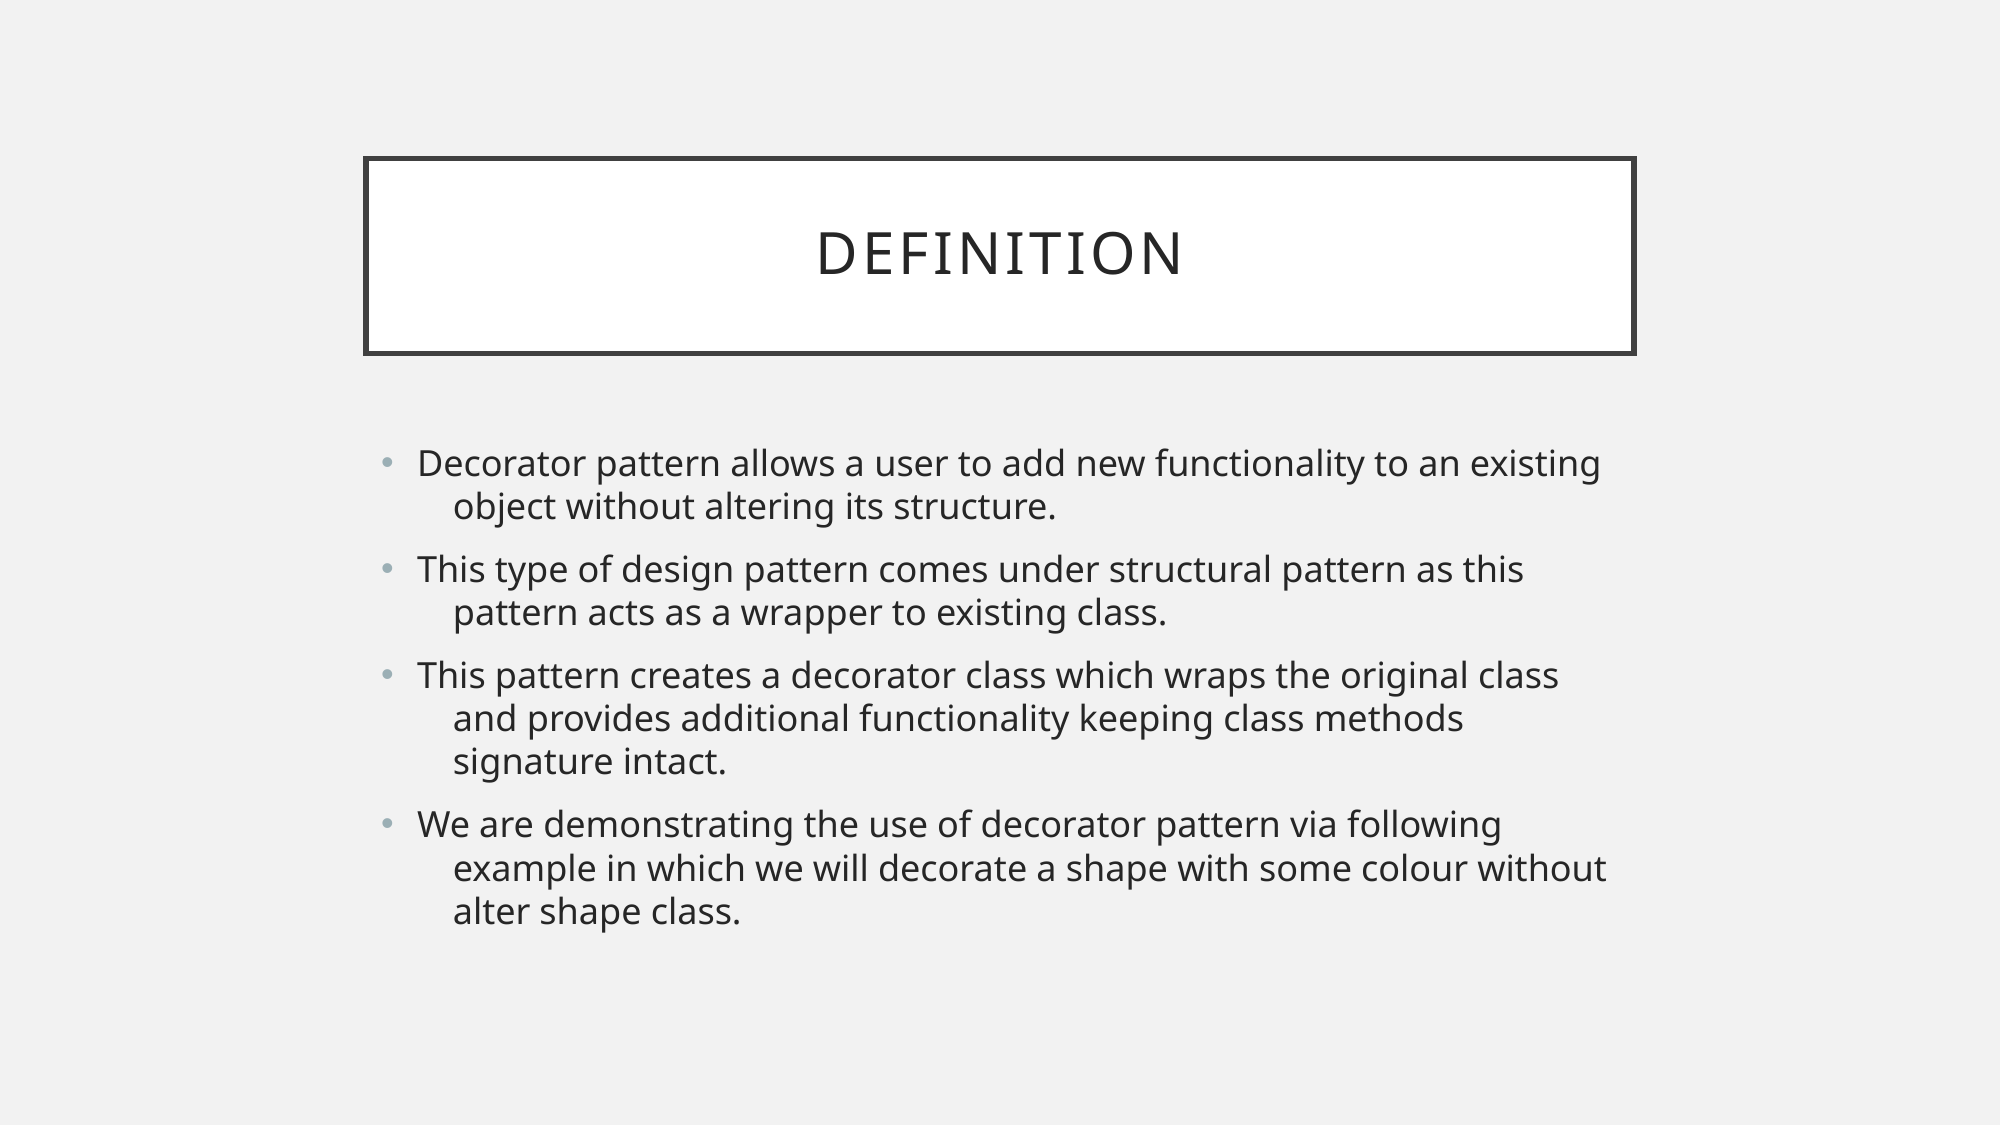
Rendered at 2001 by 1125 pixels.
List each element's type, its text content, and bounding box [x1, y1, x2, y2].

list Decorator pattern allows a user to add new functionality to an existing object without altering its structure. This type of design pattern comes under structural pattern as this pattern acts as a wrapper to existing class. This pattern creates a decorator class which wraps the original class and provides additional functionality keeping class methods signature intact. We are demonstrating the use of decorator pattern via following example in which we will decorate a shape with some colour without alter shape class. [366, 432, 1634, 942]
title Definition [366, 158, 1634, 354]
